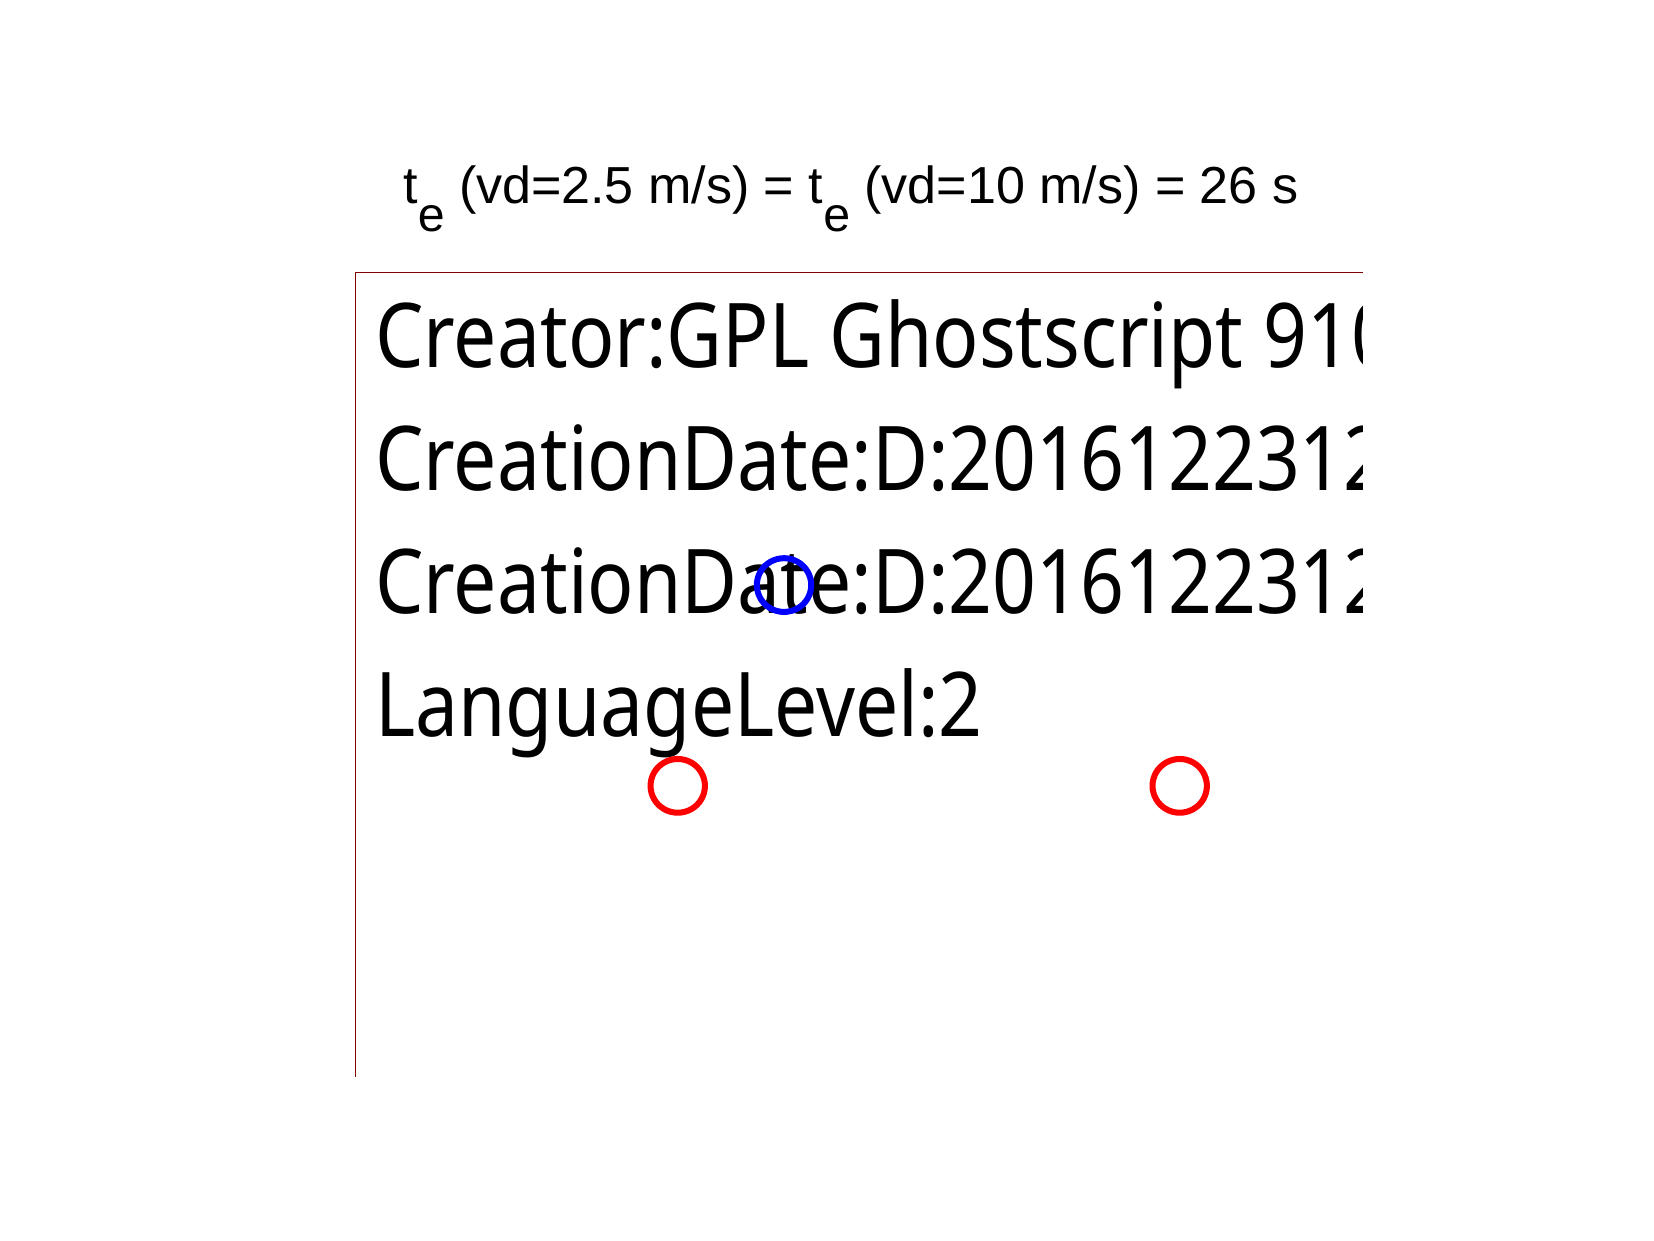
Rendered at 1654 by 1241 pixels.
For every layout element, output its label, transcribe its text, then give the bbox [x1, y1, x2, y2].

text_box te (vd=2.5 m/s) = te (vd=10 m/s) = 26 s [388, 120, 1351, 249]
picture [350, 266, 1363, 1077]
